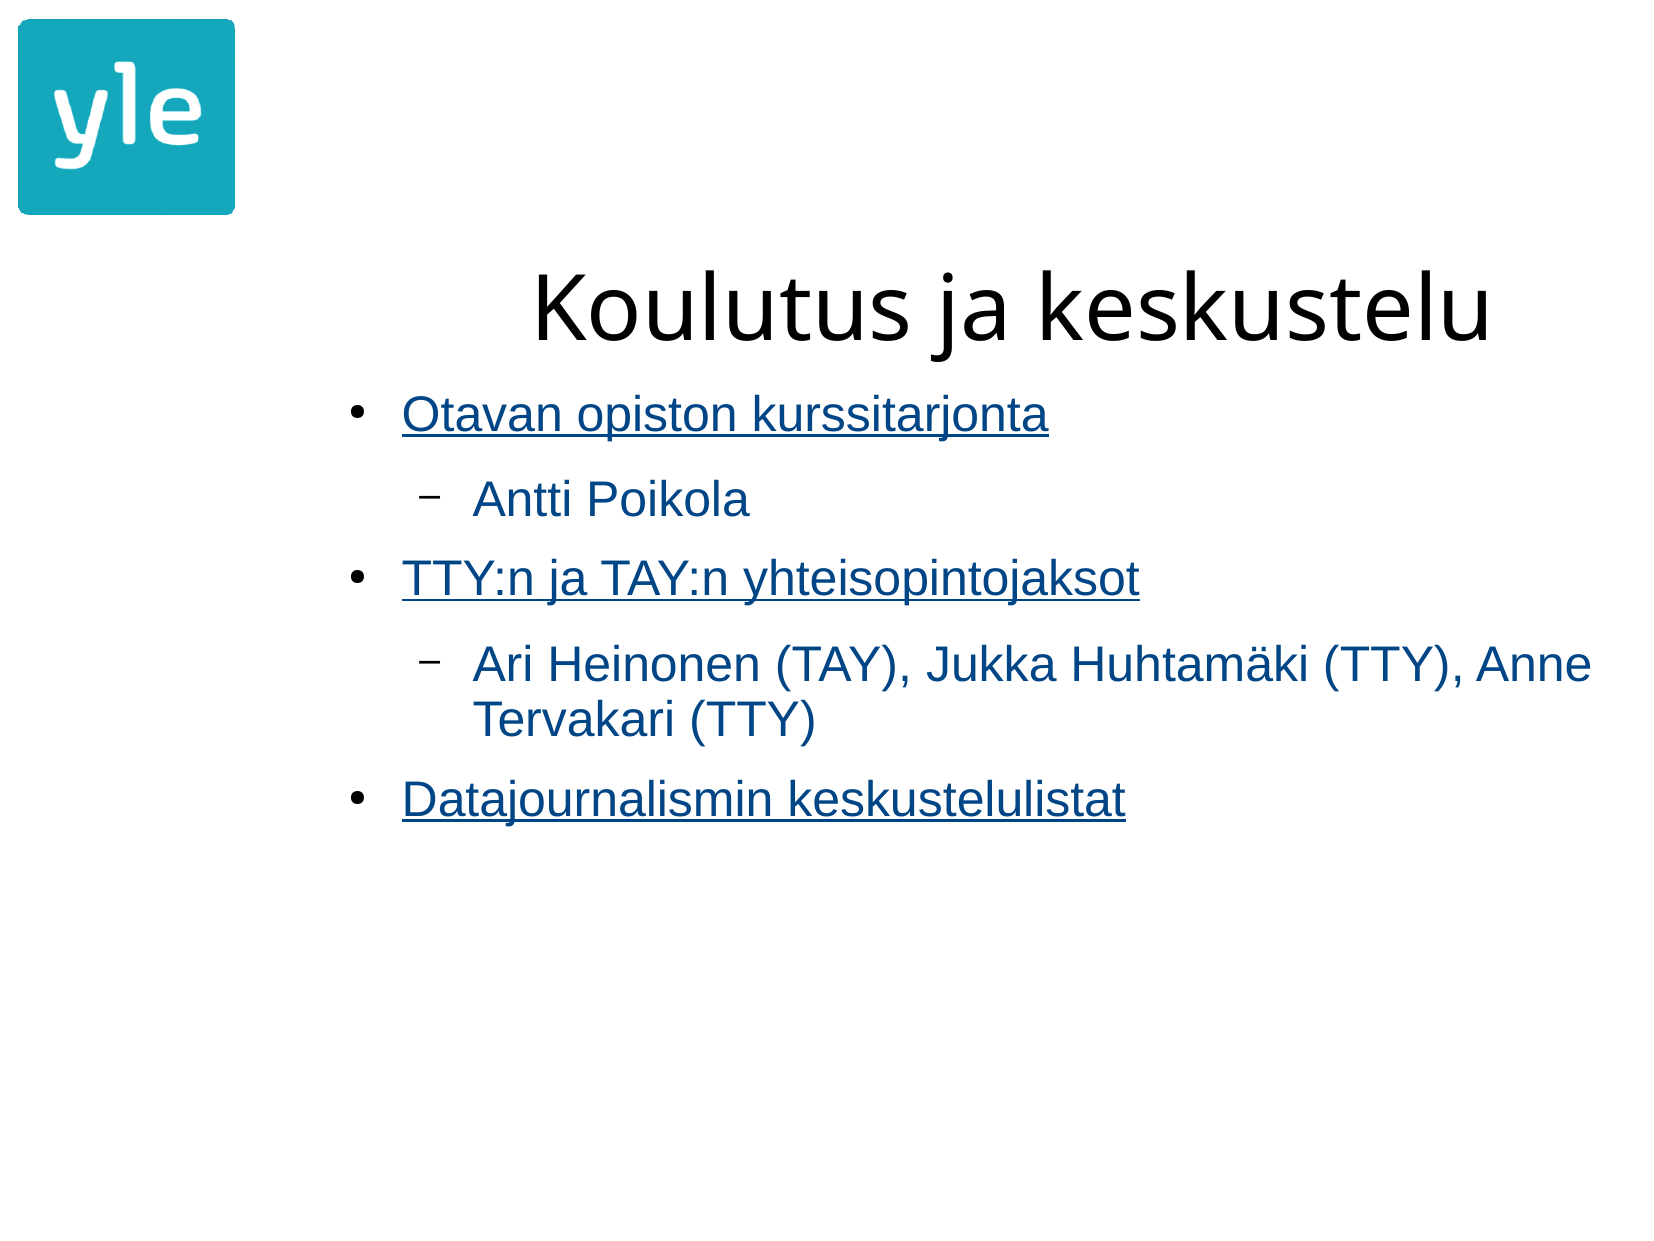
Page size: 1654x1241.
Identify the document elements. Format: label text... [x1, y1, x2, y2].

title Koulutus ja keskustelu [351, 254, 1654, 357]
list Otavan opiston kurssitarjonta Antti Poikola TTY:n ja TAY:n yhteisopintojaksot Ari Heinonen (TAY), Jukka Huhtamäki (TTY), Anne Tervakari (TTY) Datajournalismin keskustelulistat [330, 385, 1627, 1117]
picture [18, 19, 235, 215]
